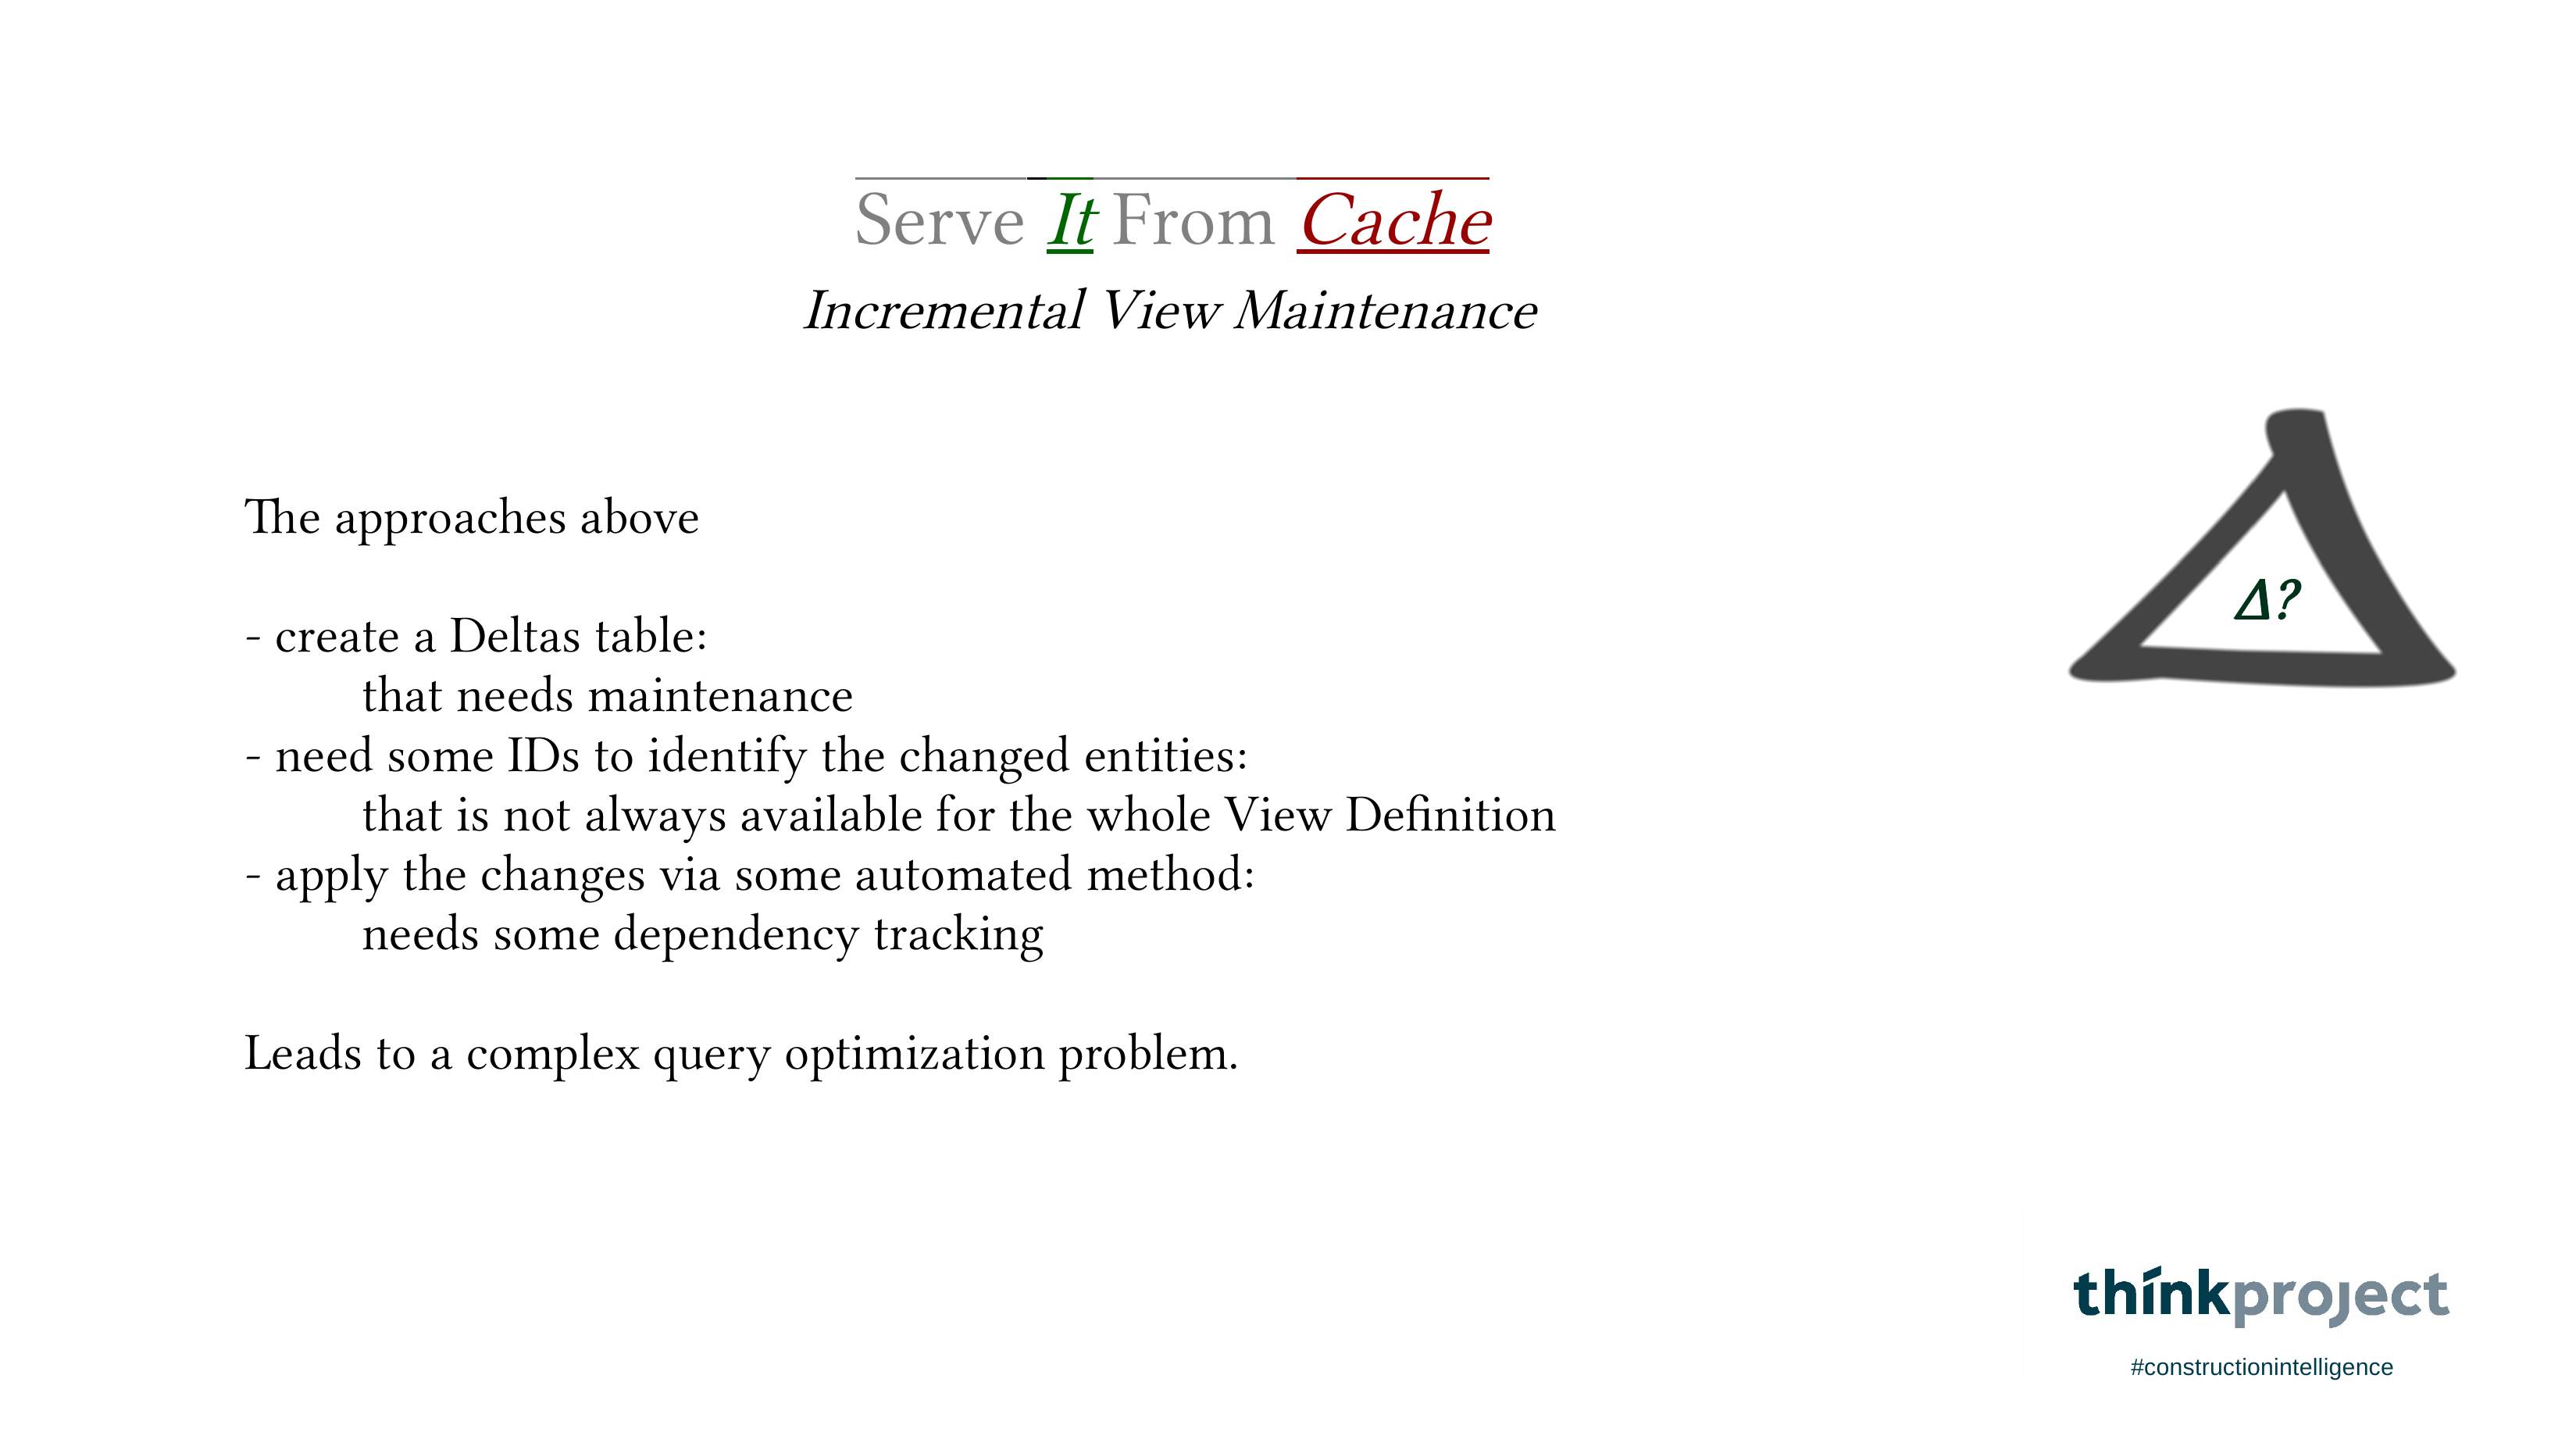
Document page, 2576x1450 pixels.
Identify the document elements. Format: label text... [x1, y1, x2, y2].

text_box The approaches above - create a Deltas table: that needs maintenance - need some IDs to identify the changed entities: that is not always available for the whole View Definition - apply the changes via some automated method: needs some dependency tracking Leads to a complex query optimization problem. [233, 480, 2168, 1088]
picture [2332, 1364, 2338, 1373]
picture [2021, 1212, 2502, 1380]
text_box Serve It From Cache [824, 168, 1602, 329]
text_box Incremental View Maintenance [790, 270, 1572, 348]
picture [2044, 386, 2461, 738]
text_box Δ? [2221, 560, 2307, 639]
